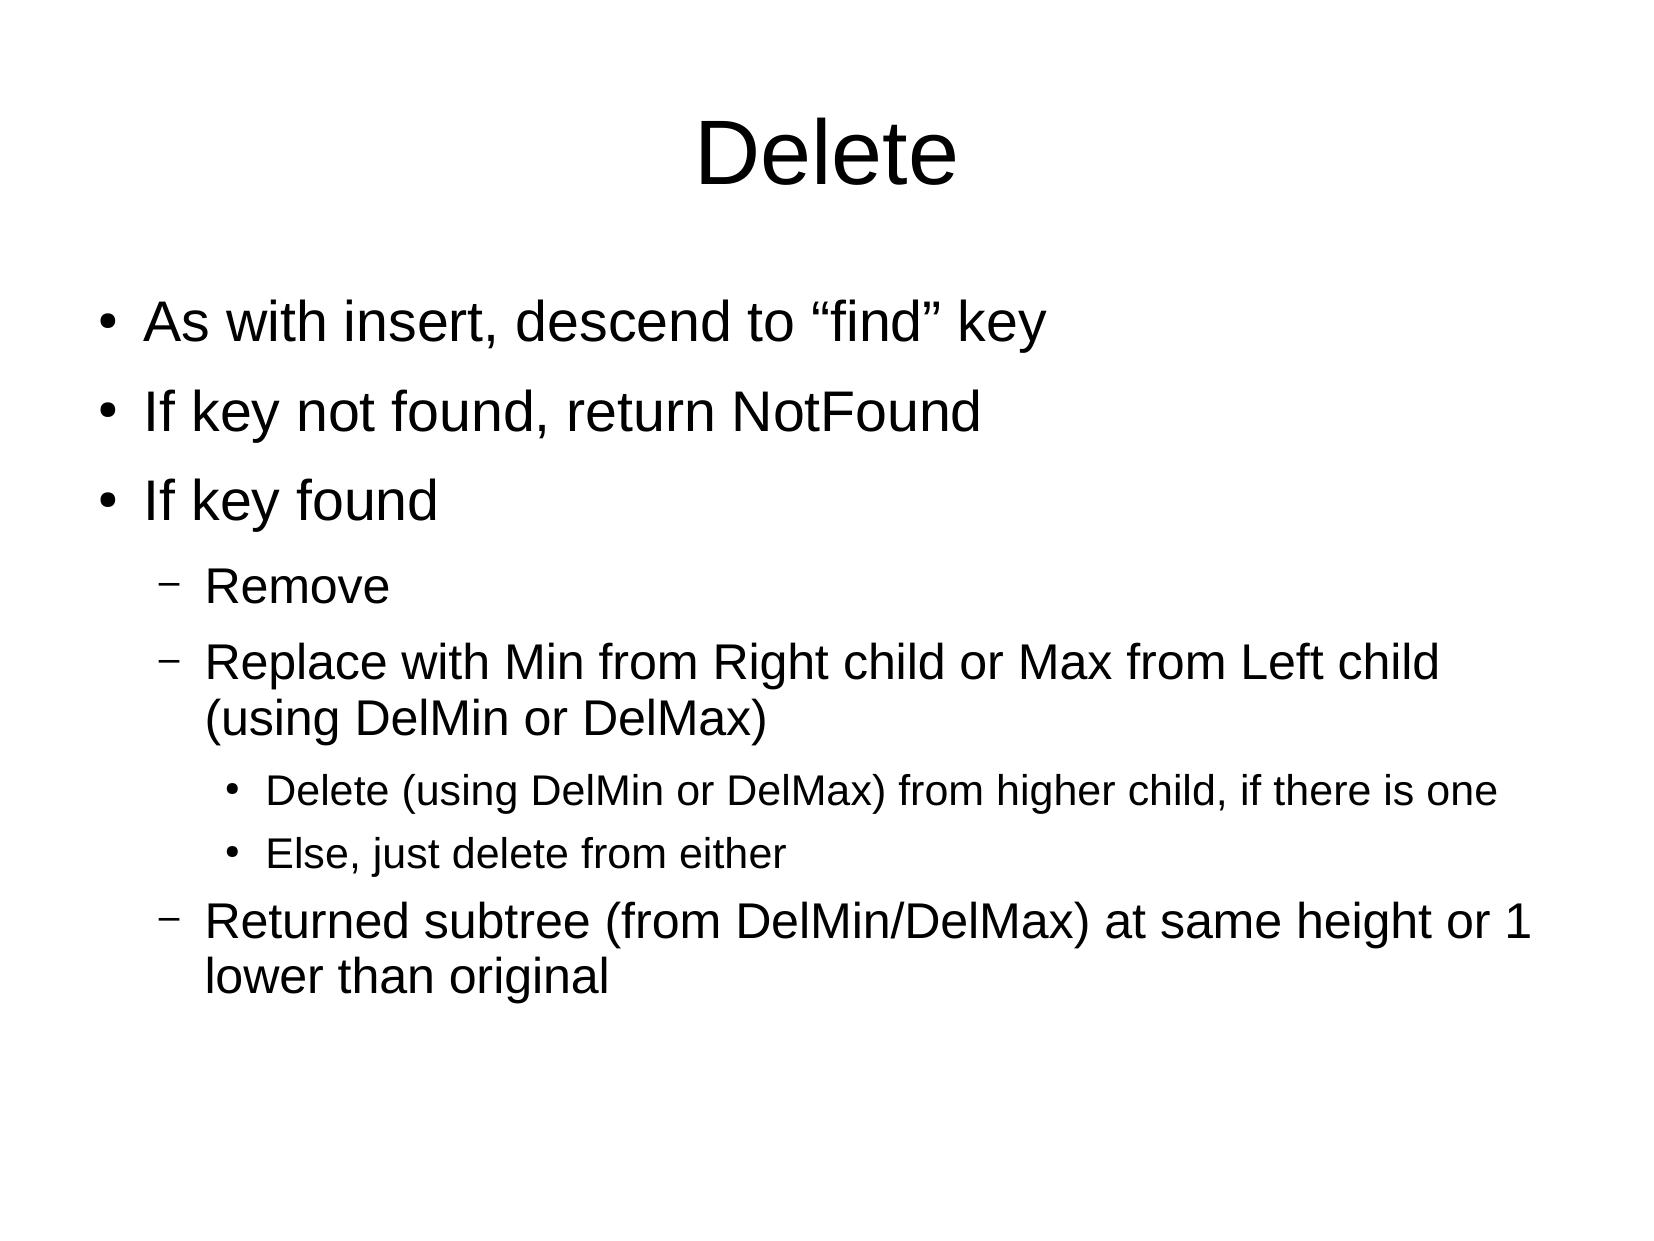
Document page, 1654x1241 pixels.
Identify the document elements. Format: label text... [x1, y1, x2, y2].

list As with insert, descend to “find” key If key not found, return NotFound If key found Remove Replace with Min from Right child or Max from Left child (using DelMin or DelMax) Delete (using DelMin or DelMax) from higher child, if there is one Else, just delete from either Returned subtree (from DelMin/DelMax) at same height or 1 lower than original [82, 290, 1571, 1010]
title Delete [82, 49, 1571, 257]
